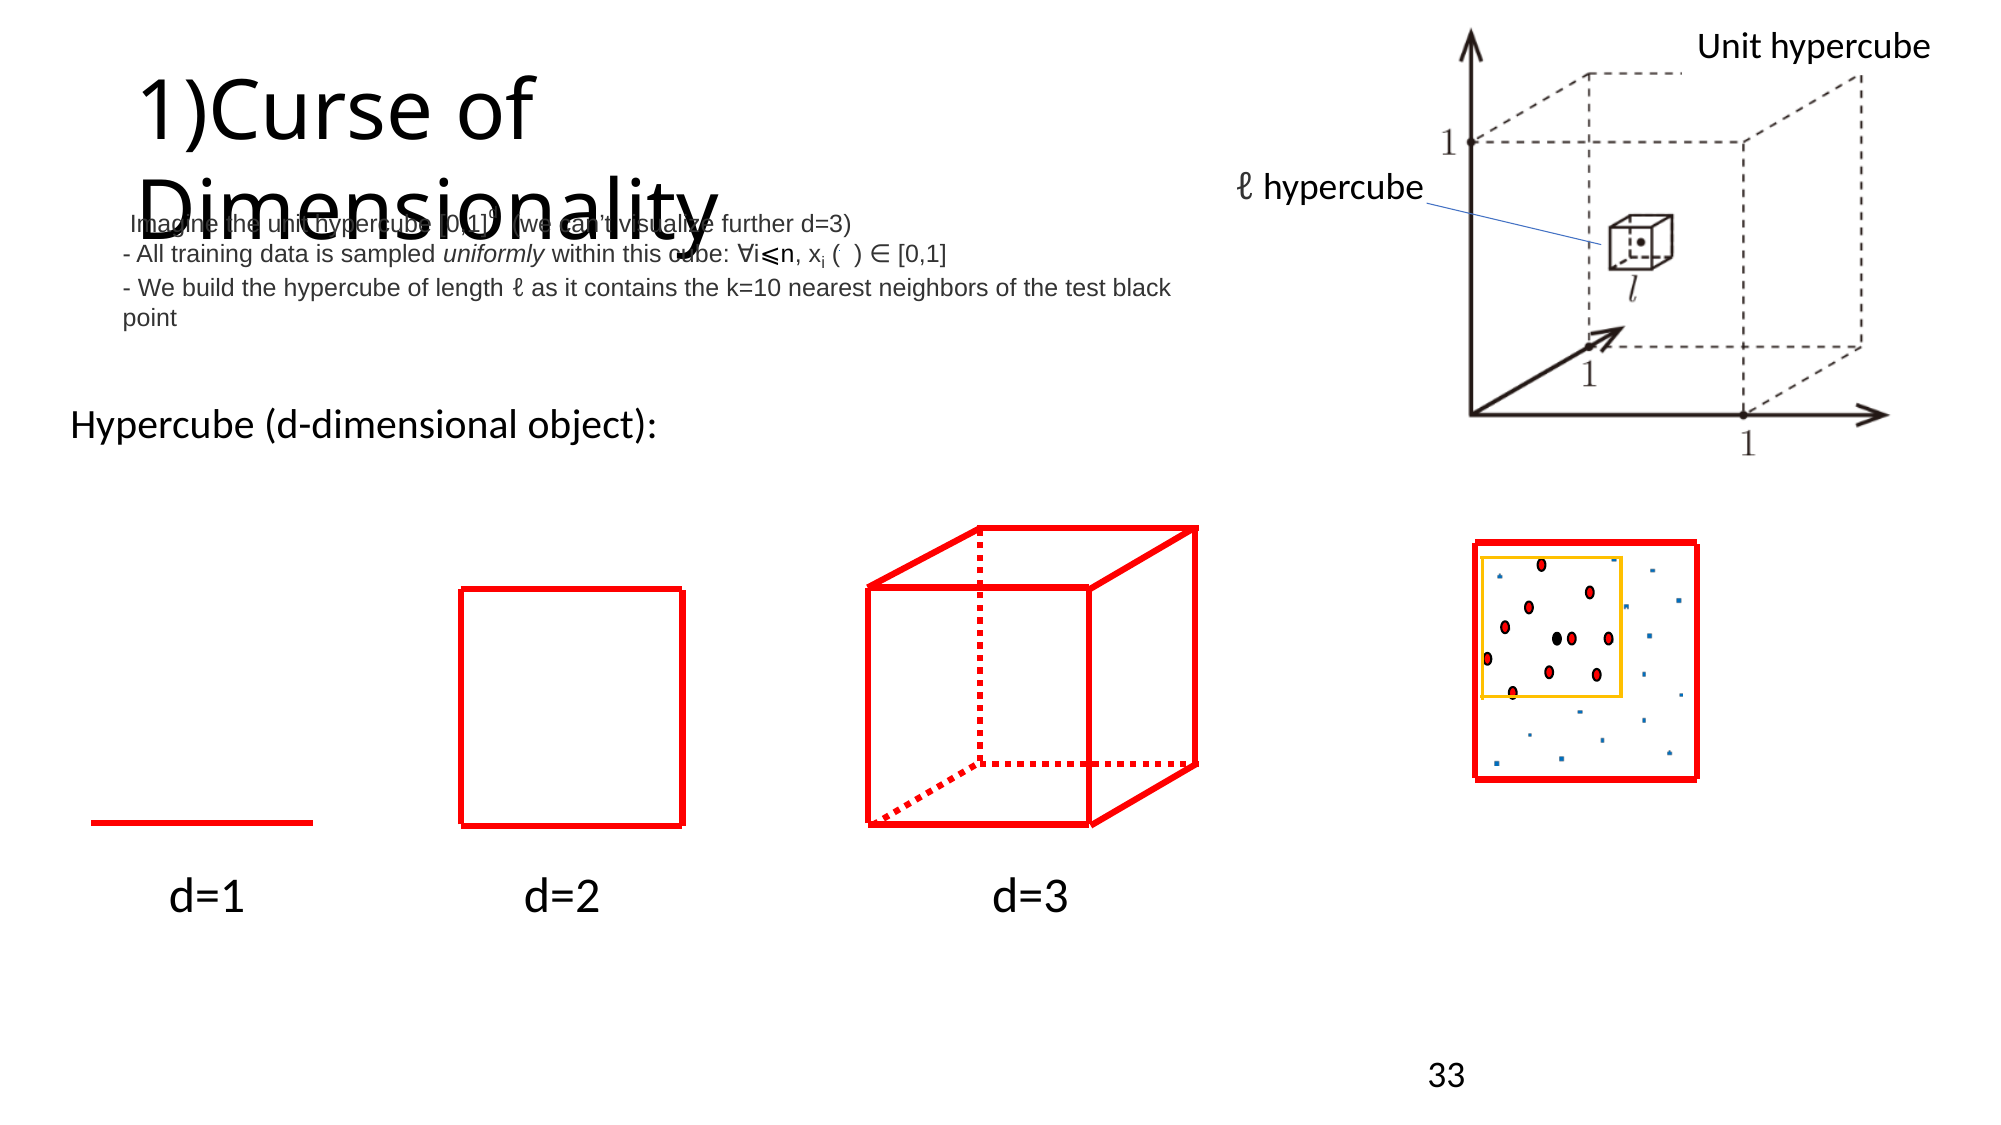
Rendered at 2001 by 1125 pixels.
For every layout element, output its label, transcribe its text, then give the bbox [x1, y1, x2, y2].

text_box [1592, 668, 1601, 681]
text_box Hypercube (d-dimensional object): [55, 389, 827, 456]
text_box [1585, 586, 1594, 599]
picture [1487, 557, 1683, 766]
text_box [1412, 1042, 1863, 1103]
text_box [1525, 601, 1533, 614]
text_box Imagine the unit hypercube [0,1]d (we can’t visualize further d=3) - All training data is sampled uniformly within this cube: ∀i⩽n, xi ( ) ∈ [0,1] - We build the hypercube of length ℓ as it contains the k=10 nearest neighbors of the test black point [107, 193, 1250, 300]
text_box Unit hypercube [1682, 13, 1972, 75]
text_box [1553, 632, 1561, 645]
text_box 1)Curse of Dimensionality [120, 48, 1103, 165]
text_box [1537, 559, 1546, 571]
text_box [1604, 632, 1613, 645]
text_box d=3 [977, 855, 1103, 932]
text_box d=2 [508, 855, 635, 932]
picture [1487, 559, 1619, 695]
text_box [1545, 666, 1554, 679]
picture [1426, 13, 1929, 487]
text_box [1567, 632, 1576, 645]
text_box [1484, 652, 1492, 665]
text_box d=1 [153, 855, 280, 932]
text_box [1508, 687, 1517, 695]
text_box [1501, 621, 1509, 634]
text_box ℓ hypercube [1220, 154, 1494, 215]
